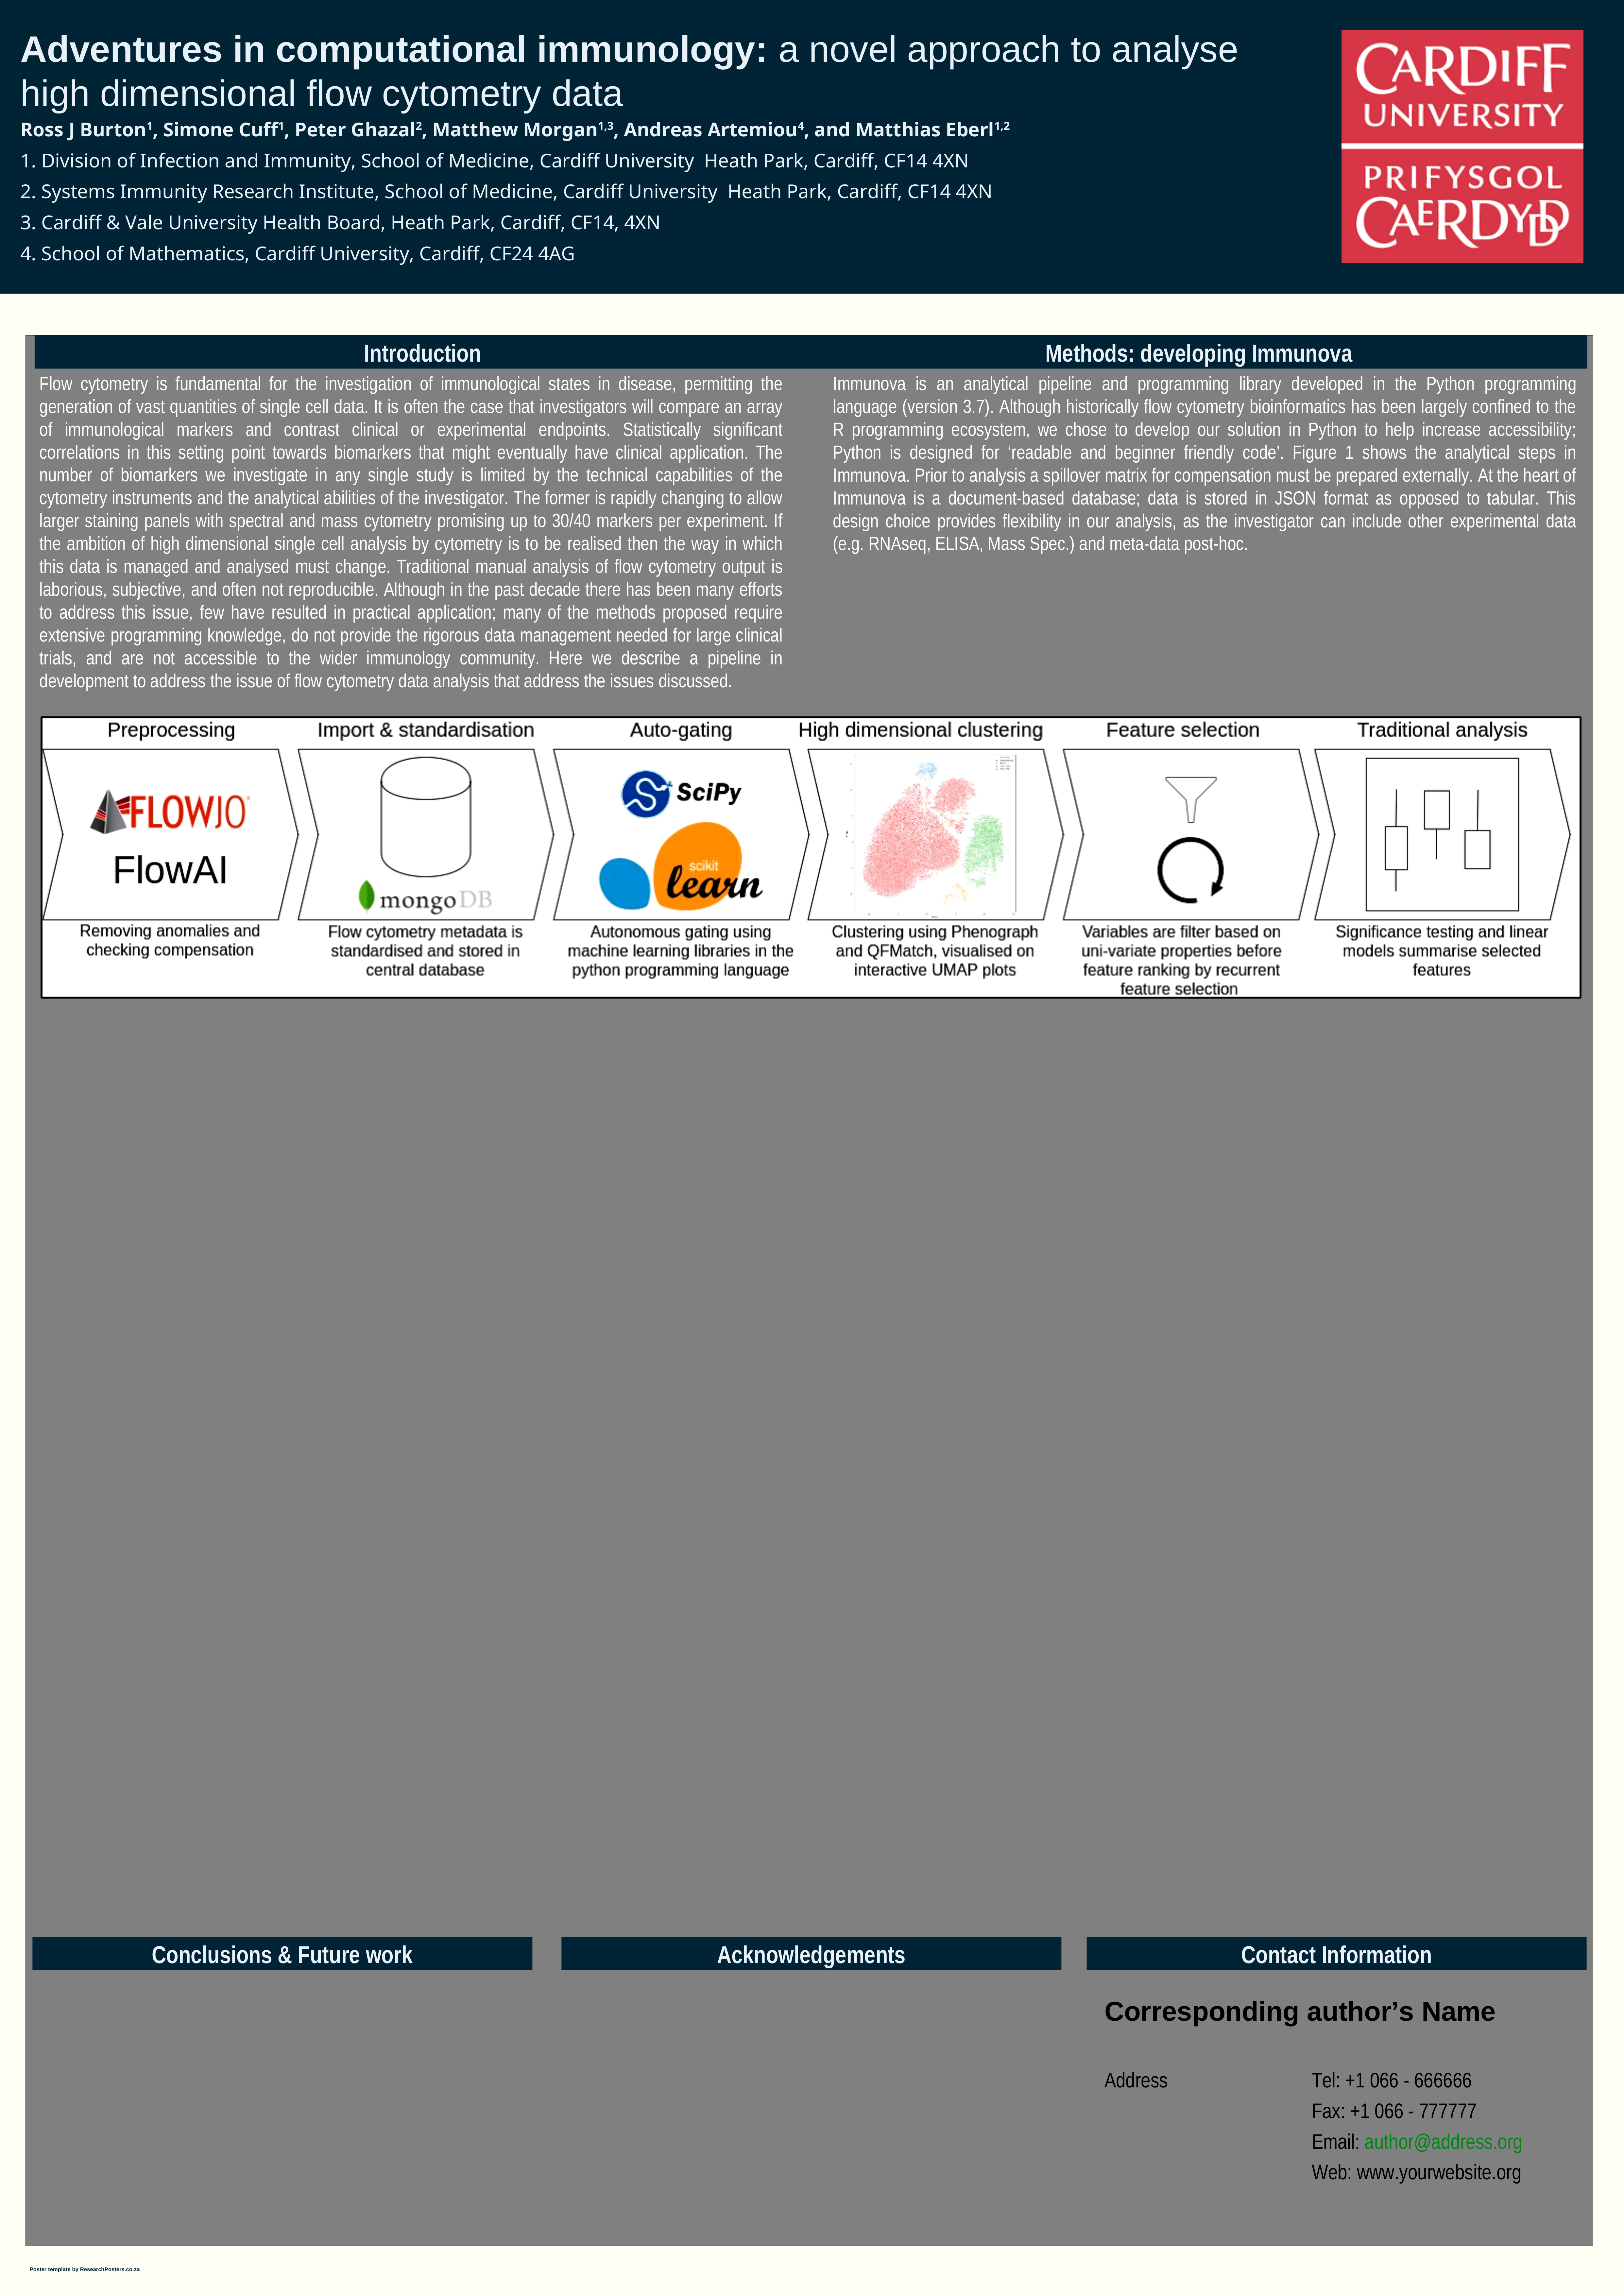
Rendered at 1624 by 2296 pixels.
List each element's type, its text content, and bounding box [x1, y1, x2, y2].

text_box Immunova is an analytical pipeline and programming library developed in the Python programming language (version 3.7). Although historically flow cytometry bioinformatics has been largely confined to the R programming ecosystem, we chose to develop our solution in Python to help increase accessibility; Python is designed for ‘readable and beginner friendly code’. Figure 1 shows the analytical steps in Immunova. Prior to analysis a spillover matrix for compensation must be prepared externally. At the heart of Immunova is a document-based database; data is stored in JSON format as opposed to tabular. This design choice provides flexibility in our analysis, as the investigator can include other experimental data (e.g. RNAseq, ELISA, Mass Spec.) and meta-data post-hoc. [828, 368, 1581, 557]
picture [1342, 30, 1583, 263]
text_box Contact Information [1086, 1937, 1587, 1970]
text_box Adventures in computational immunology: a novel approach to analyse high dimensional flow cytometry data​ Ross J Burton1, Simone Cuff1, Peter Ghazal2, Matthew Morgan1,3, Andreas Artemiou4, and Matthias Eberl1,2​ 1. Division of Infection and Immunity, School of Medicine, Cardiff University Heath Park, Cardiff, CF14 4XN​ 2. Systems Immunity Research Institute, School of Medicine, Cardiff University Heath Park, Cardiff, CF14 4XN 3. Cardiff & Vale University Health Board, Heath Park, Cardiff, CF14, 4XN​ 4. School of Mathematics, Cardiff University, Cardiff, CF24 4AG [16, 23, 1247, 266]
table_cell Address [1088, 2064, 1295, 2211]
table_cell Tel: +1 066 - 666666 Fax: +1 066 - 777777 Email: author@address.org Web: www.yourwebsite.org [1295, 2064, 1581, 2211]
text_box Methods: developing Immunova [811, 335, 1587, 369]
picture [42, 718, 1580, 997]
text_box Introduction [34, 335, 811, 369]
text_box Conclusions & Future work [32, 1937, 533, 1970]
text_box Flow cytometry is fundamental for the investigation of immunological states in disease, permitting the generation of vast quantities of single cell data. It is often the case that investigators will compare an array of immunological markers and contrast clinical or experimental endpoints. Statistically significant correlations in this setting point towards biomarkers that might eventually have clinical application. The number of biomarkers we investigate in any single study is limited by the technical capabilities of the cytometry instruments and the analytical abilities of the investigator. The former is rapidly changing to allow larger staining panels with spectral and mass cytometry promising up to 30/40 markers per experiment. If the ambition of high dimensional single cell analysis by cytometry is to be realised then the way in which this data is managed and analysed must change. Traditional manual analysis of flow cytometry output is laborious, subjective, and often not reproducible. Although in the past decade there has been many efforts to address this issue, few have resulted in practical application; many of the methods proposed require extensive programming knowledge, do not provide the rigorous data management needed for large clinical trials, and are not accessible to the wider immunology community. Here we describe a pipeline in development to address the issue of flow cytometry data analysis that address the issues discussed. [35, 368, 788, 694]
table_header Corresponding author’s Name [1088, 1991, 1581, 2064]
text_box Acknowledgements [561, 1937, 1062, 1970]
